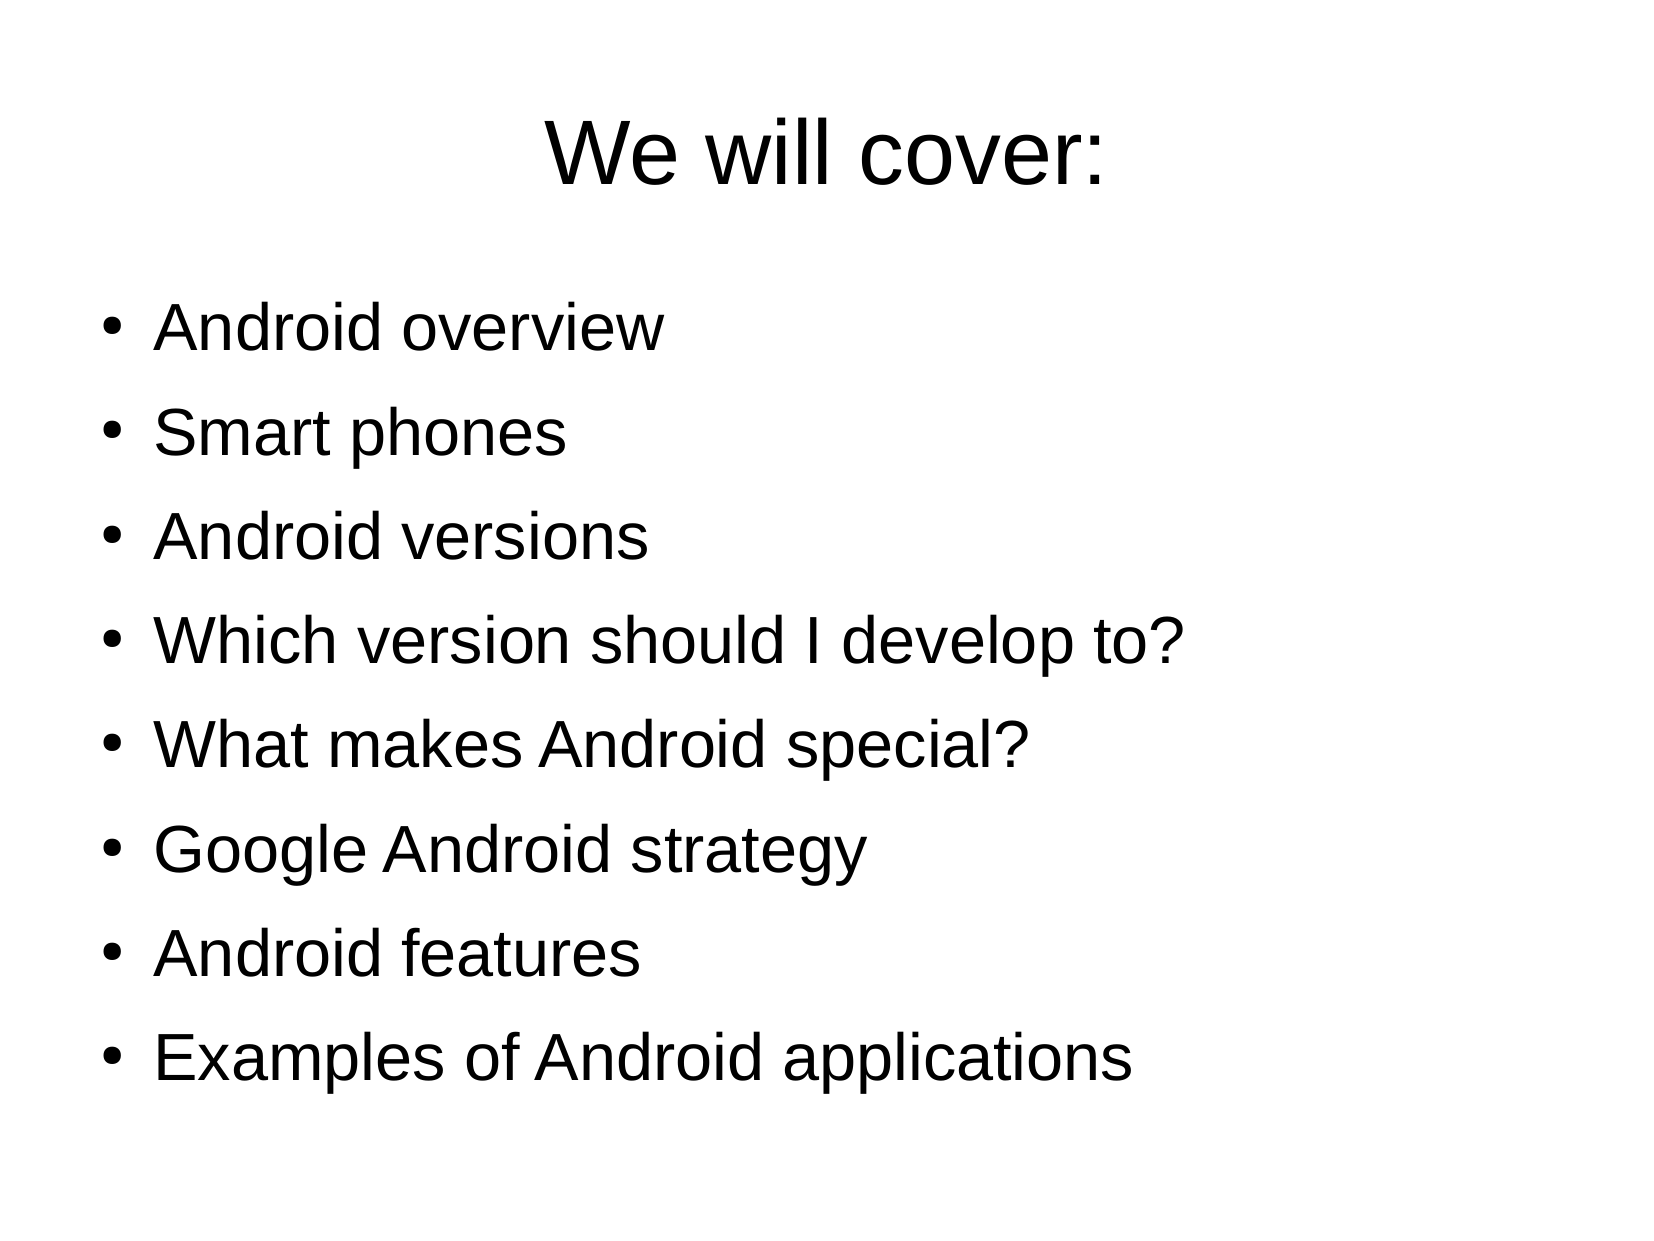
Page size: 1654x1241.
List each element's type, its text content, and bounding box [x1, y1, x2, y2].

list Android overview Smart phones Android versions Which version should I develop to? What makes Android special? Google Android strategy Android features Examples of Android applications [82, 290, 1571, 1109]
title We will cover: [82, 49, 1571, 257]
